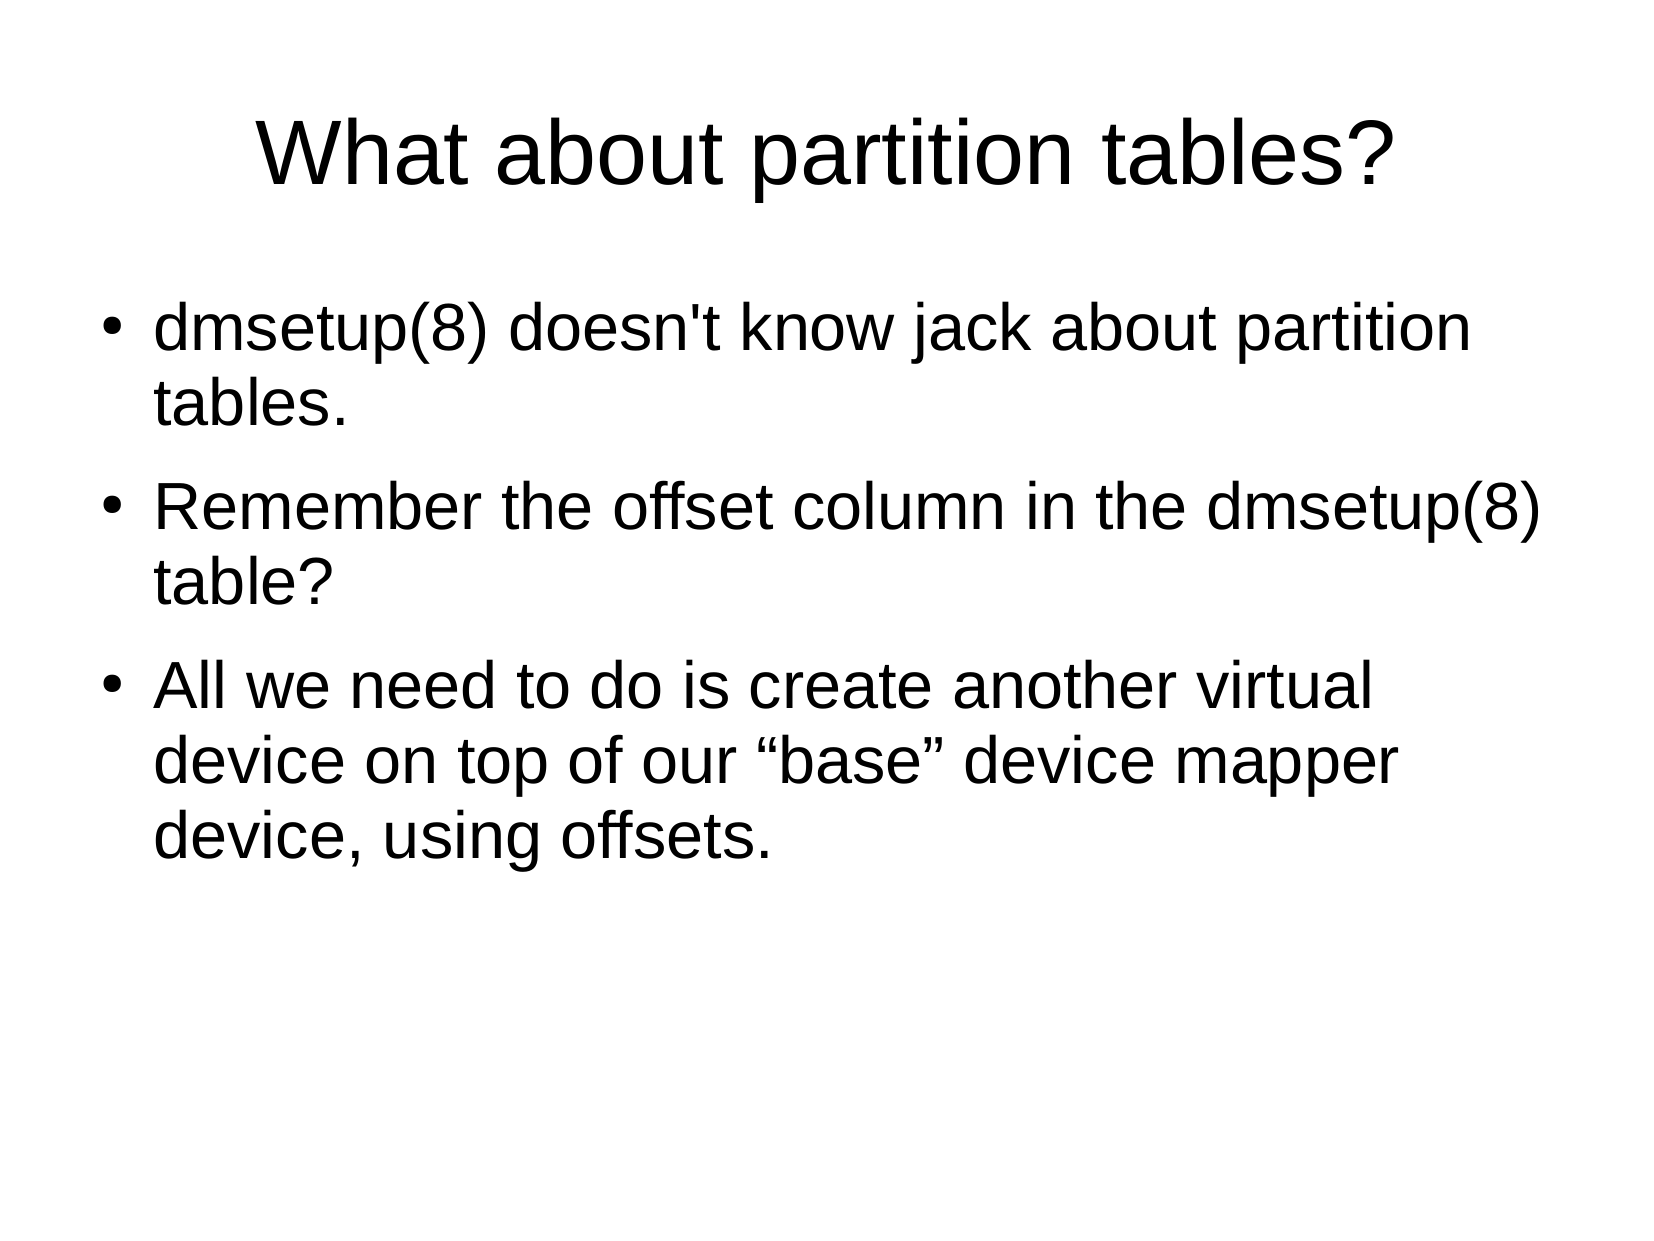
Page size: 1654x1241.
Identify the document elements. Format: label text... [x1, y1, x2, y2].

title What about partition tables? [82, 49, 1571, 257]
list dmsetup(8) doesn't know jack about partition tables. Remember the offset column in the dmsetup(8) table? All we need to do is create another virtual device on top of our “base” device mapper device, using offsets. [82, 290, 1571, 1109]
